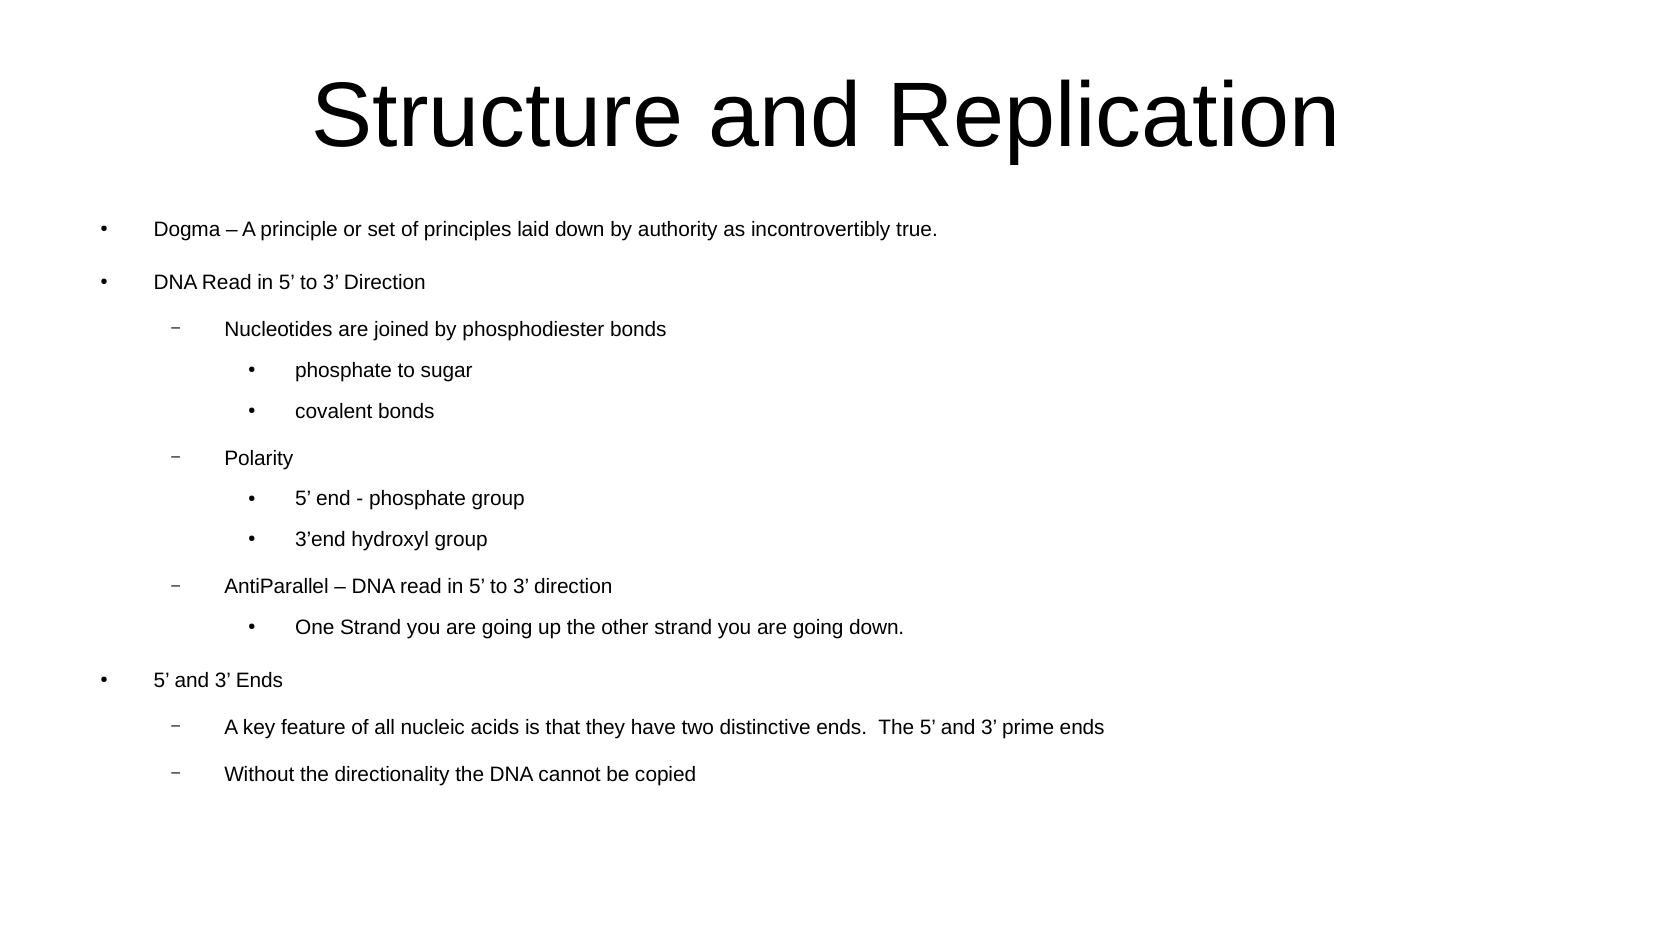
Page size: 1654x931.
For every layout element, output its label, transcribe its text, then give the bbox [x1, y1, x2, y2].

title Structure and Replication [82, 37, 1571, 193]
list Dogma – A principle or set of principles laid down by authority as incontrovertibly true. DNA Read in 5’ to 3’ Direction Nucleotides are joined by phosphodiester bonds phosphate to sugar covalent bonds Polarity 5’ end - phosphate group 3’end hydroxyl group AntiParallel – DNA read in 5’ to 3’ direction One Strand you are going up the other strand you are going down. 5’ and 3’ Ends A key feature of all nucleic acids is that they have two distinctive ends. The 5’ and 3’ prime ends Without the directionality the DNA cannot be copied [82, 217, 1636, 916]
